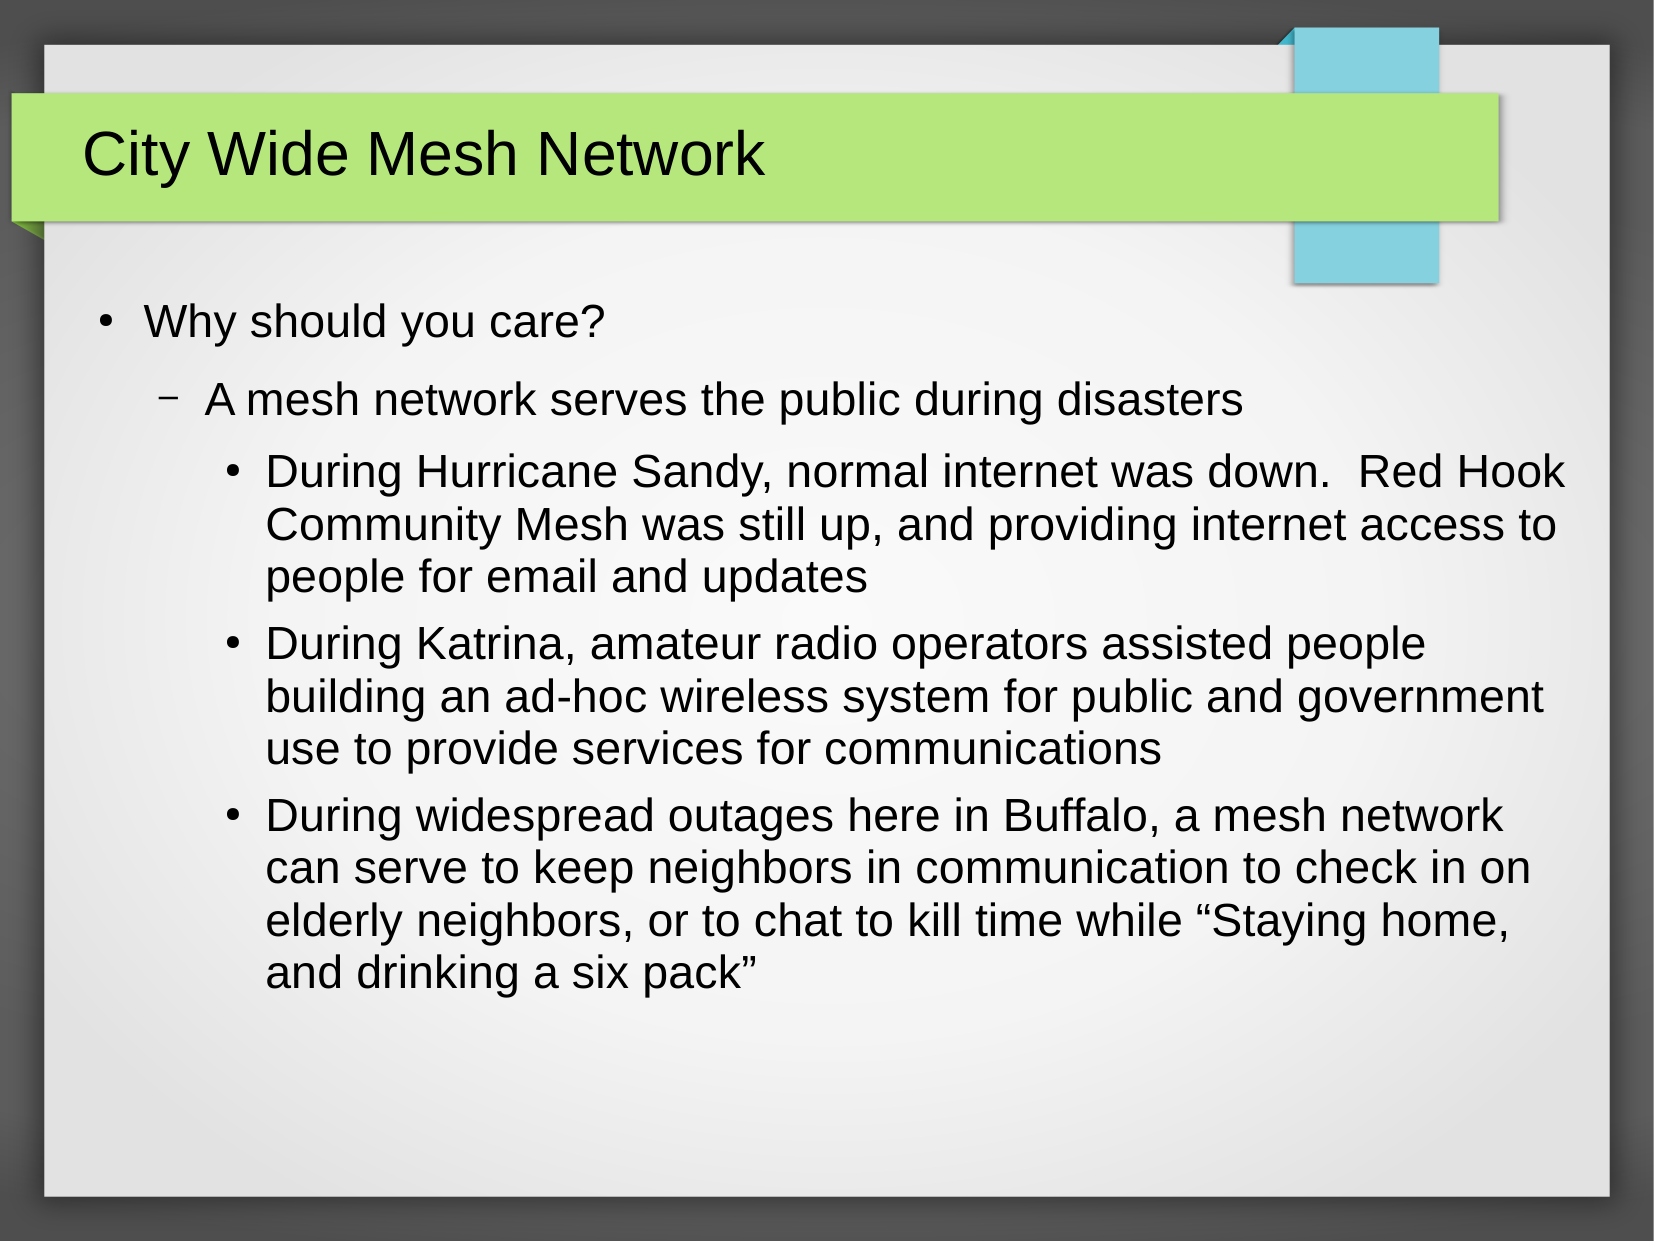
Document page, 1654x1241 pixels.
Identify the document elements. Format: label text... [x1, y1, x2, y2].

title City Wide Mesh Network [82, 94, 1264, 213]
list Why should you care? A mesh network serves the public during disasters During Hurricane Sandy, normal internet was down. Red Hook Community Mesh was still up, and providing internet access to people for email and updates During Katrina, amateur radio operators assisted people building an ad-hoc wireless system for public and government use to provide services for communications During widespread outages here in Buffalo, a mesh network can serve to keep neighbors in communication to check in on elderly neighbors, or to chat to kill time while “Staying home, and drinking a six pack” [82, 295, 1571, 1015]
picture [0, 0, 1654, 1241]
